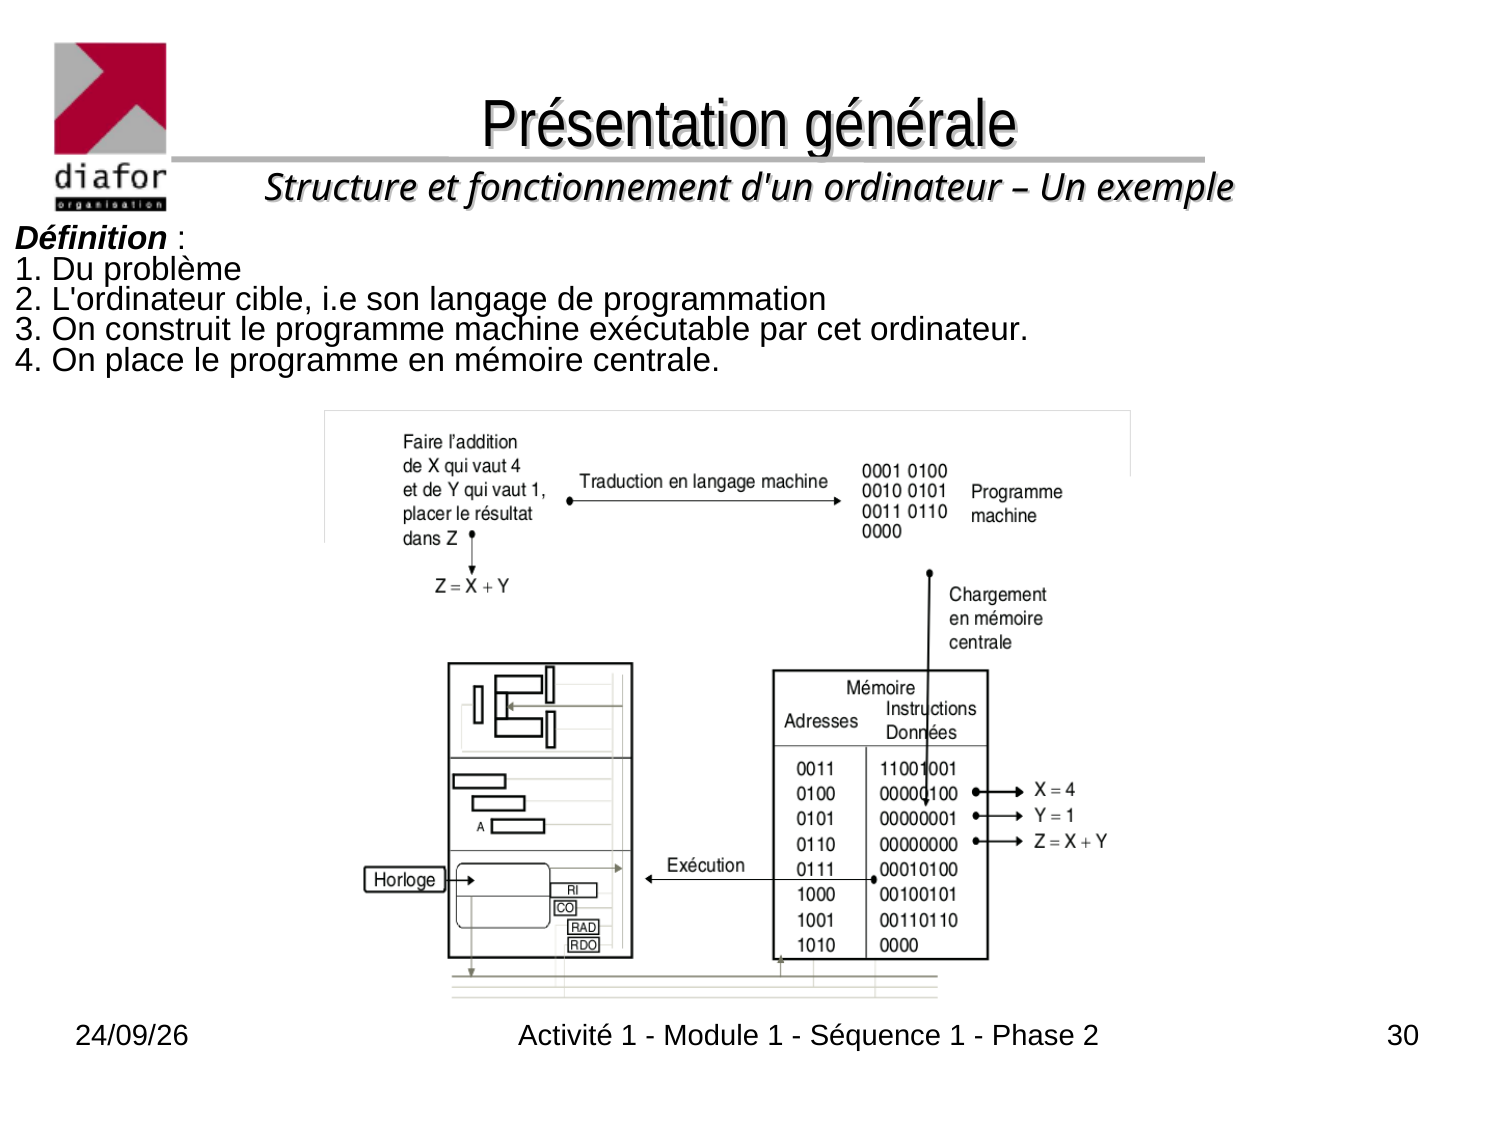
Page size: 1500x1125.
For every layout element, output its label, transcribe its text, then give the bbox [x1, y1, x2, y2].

text_box Définition : Du problème L'ordinateur cible, i.e son langage de programmation On construit le programme machine exécutable par cet ordinateur. On place le programme en mémoire centrale. [0, 218, 1046, 385]
title Présentation générale Structure et fonctionnement d'un ordinateur – Un exemple [75, 45, 1426, 250]
picture [53, 42, 168, 213]
picture [324, 410, 1133, 1016]
